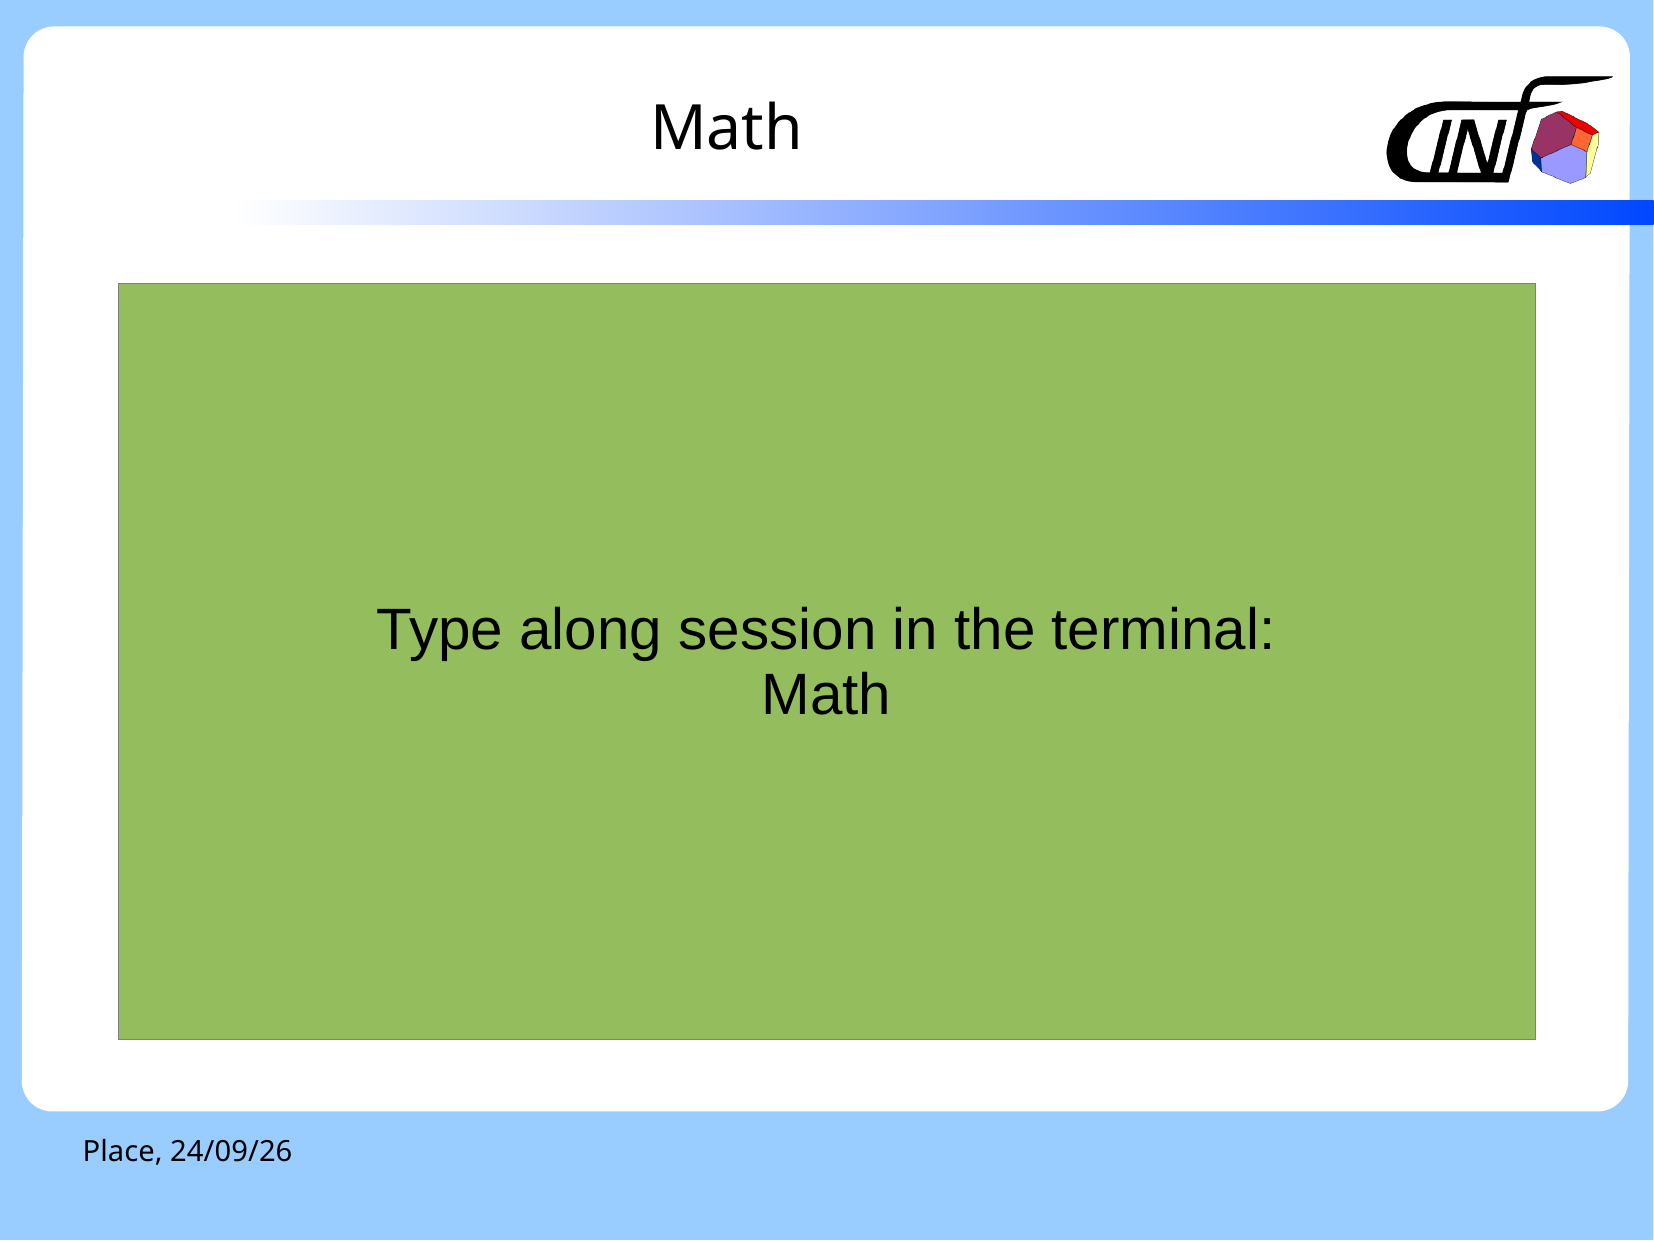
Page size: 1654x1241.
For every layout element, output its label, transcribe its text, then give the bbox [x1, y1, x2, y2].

picture [1386, 76, 1613, 184]
text_box Type along session in the terminal: Math [118, 283, 1536, 1040]
table_header B [956, 201, 961, 224]
title Math [82, 49, 1371, 201]
